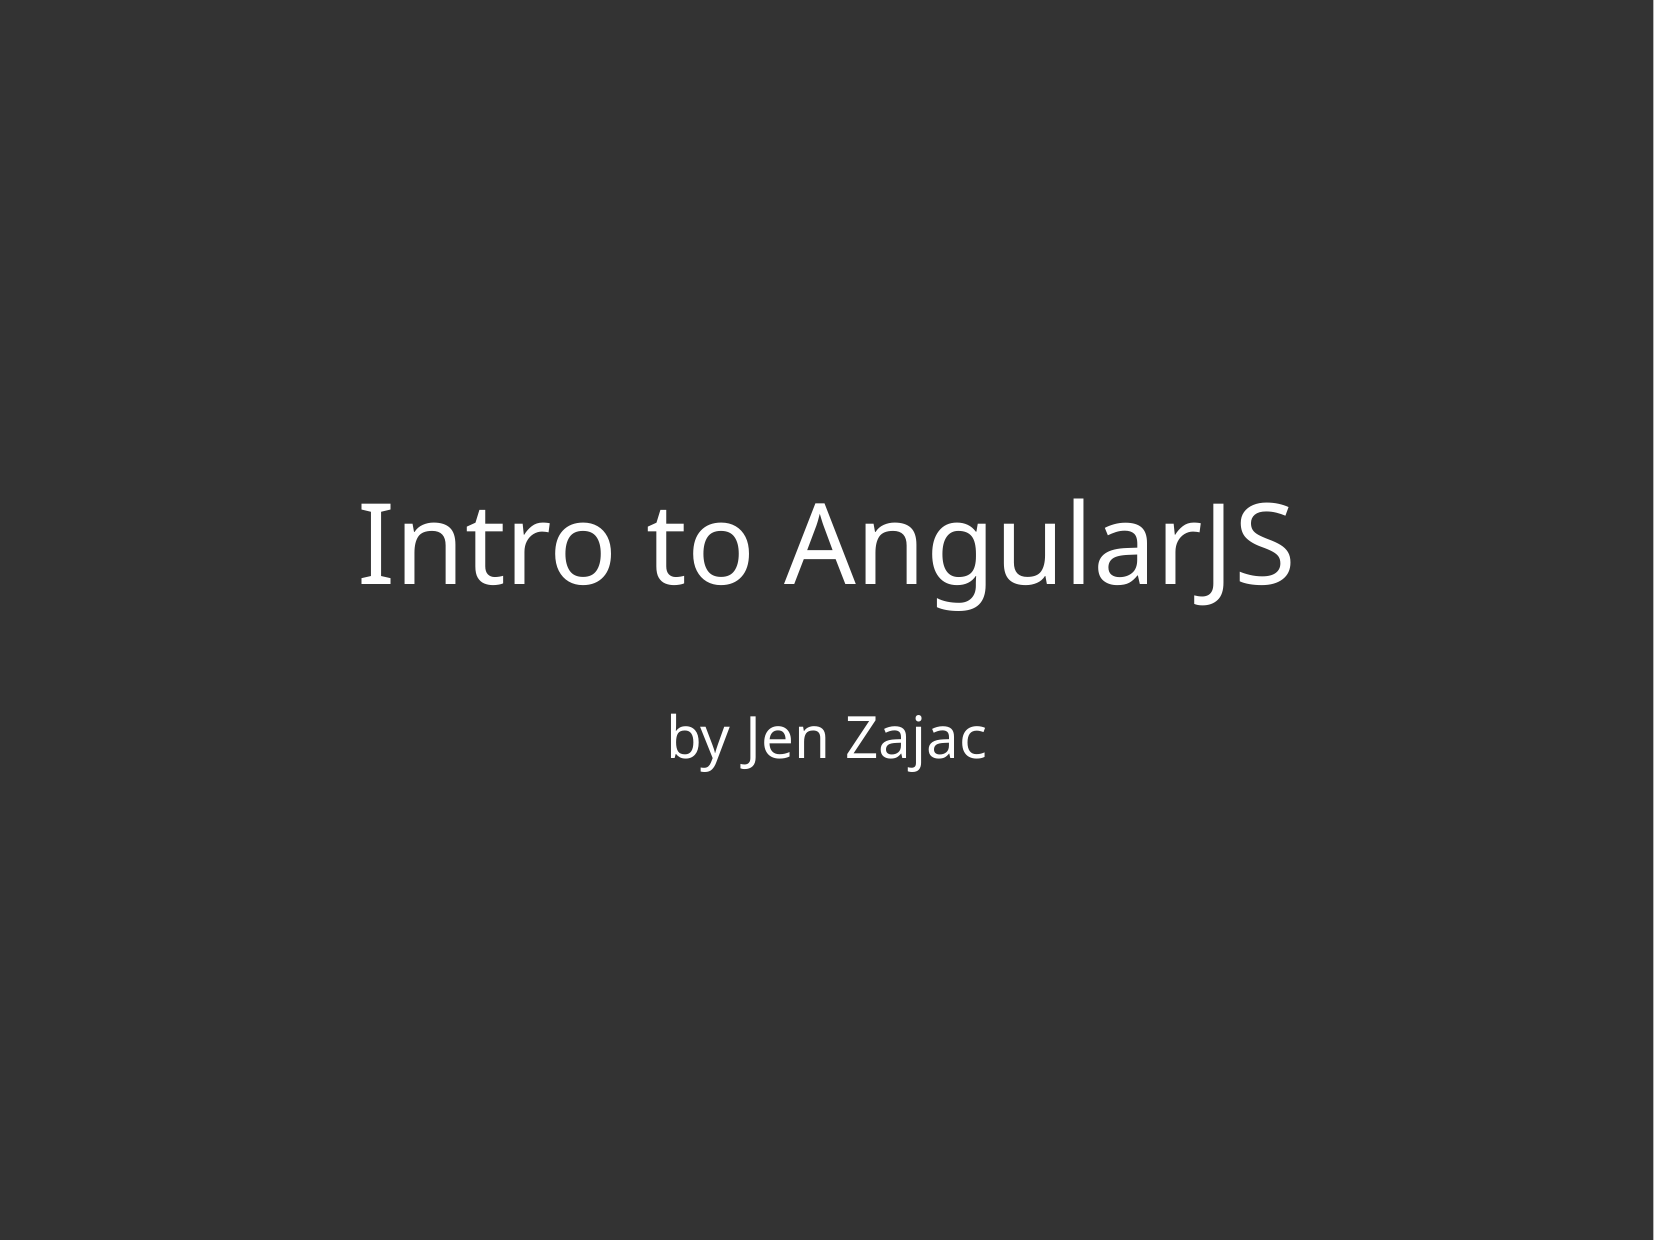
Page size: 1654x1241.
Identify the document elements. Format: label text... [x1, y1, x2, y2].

subtitle Intro to AngularJS by Jen Zajac [82, 260, 1571, 980]
